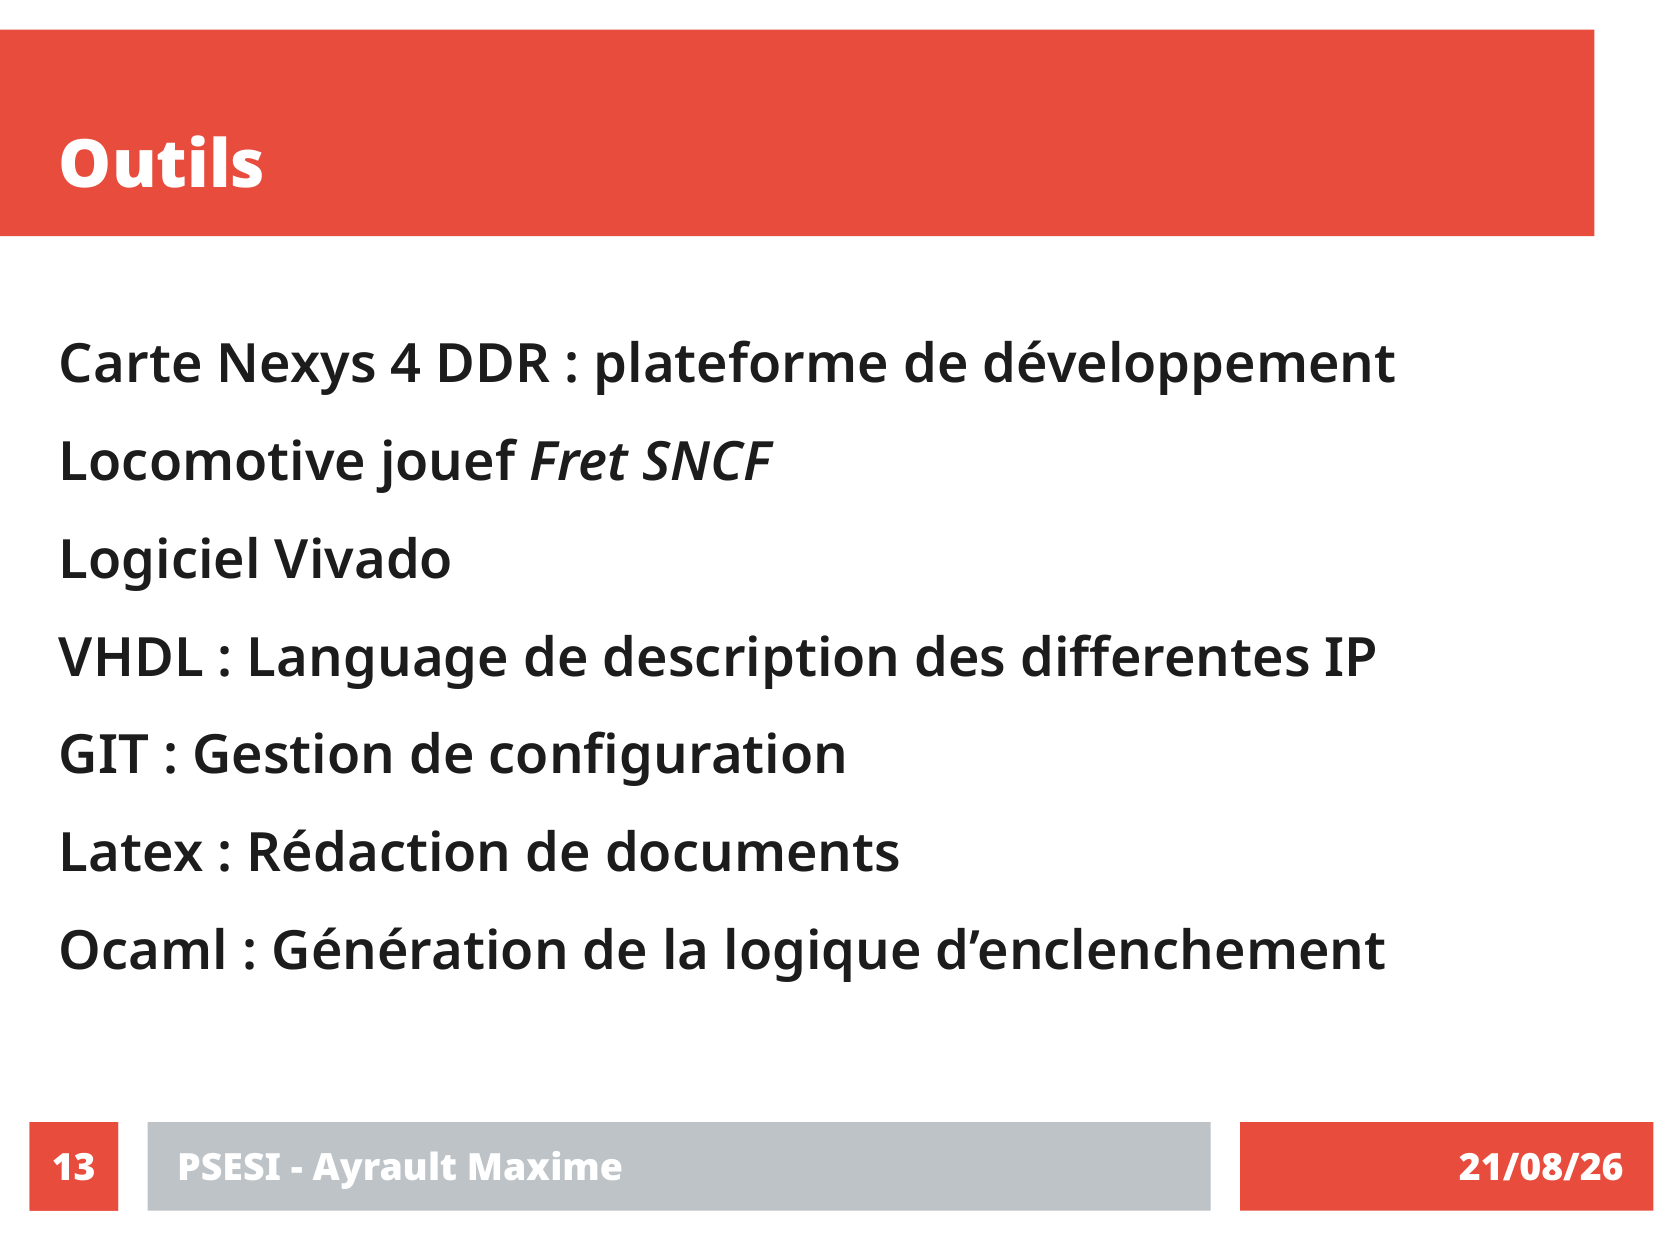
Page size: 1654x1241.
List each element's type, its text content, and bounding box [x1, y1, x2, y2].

list Carte Nexys 4 DDR : plateforme de développement Locomotive jouef Fret SNCF Logiciel Vivado VHDL : Language de description des differentes IP GIT : Gestion de configuration Latex : Rédaction de documents Ocaml : Génération de la logique d’enclenchement [59, 324, 1565, 1093]
title Outils [59, 59, 1595, 207]
